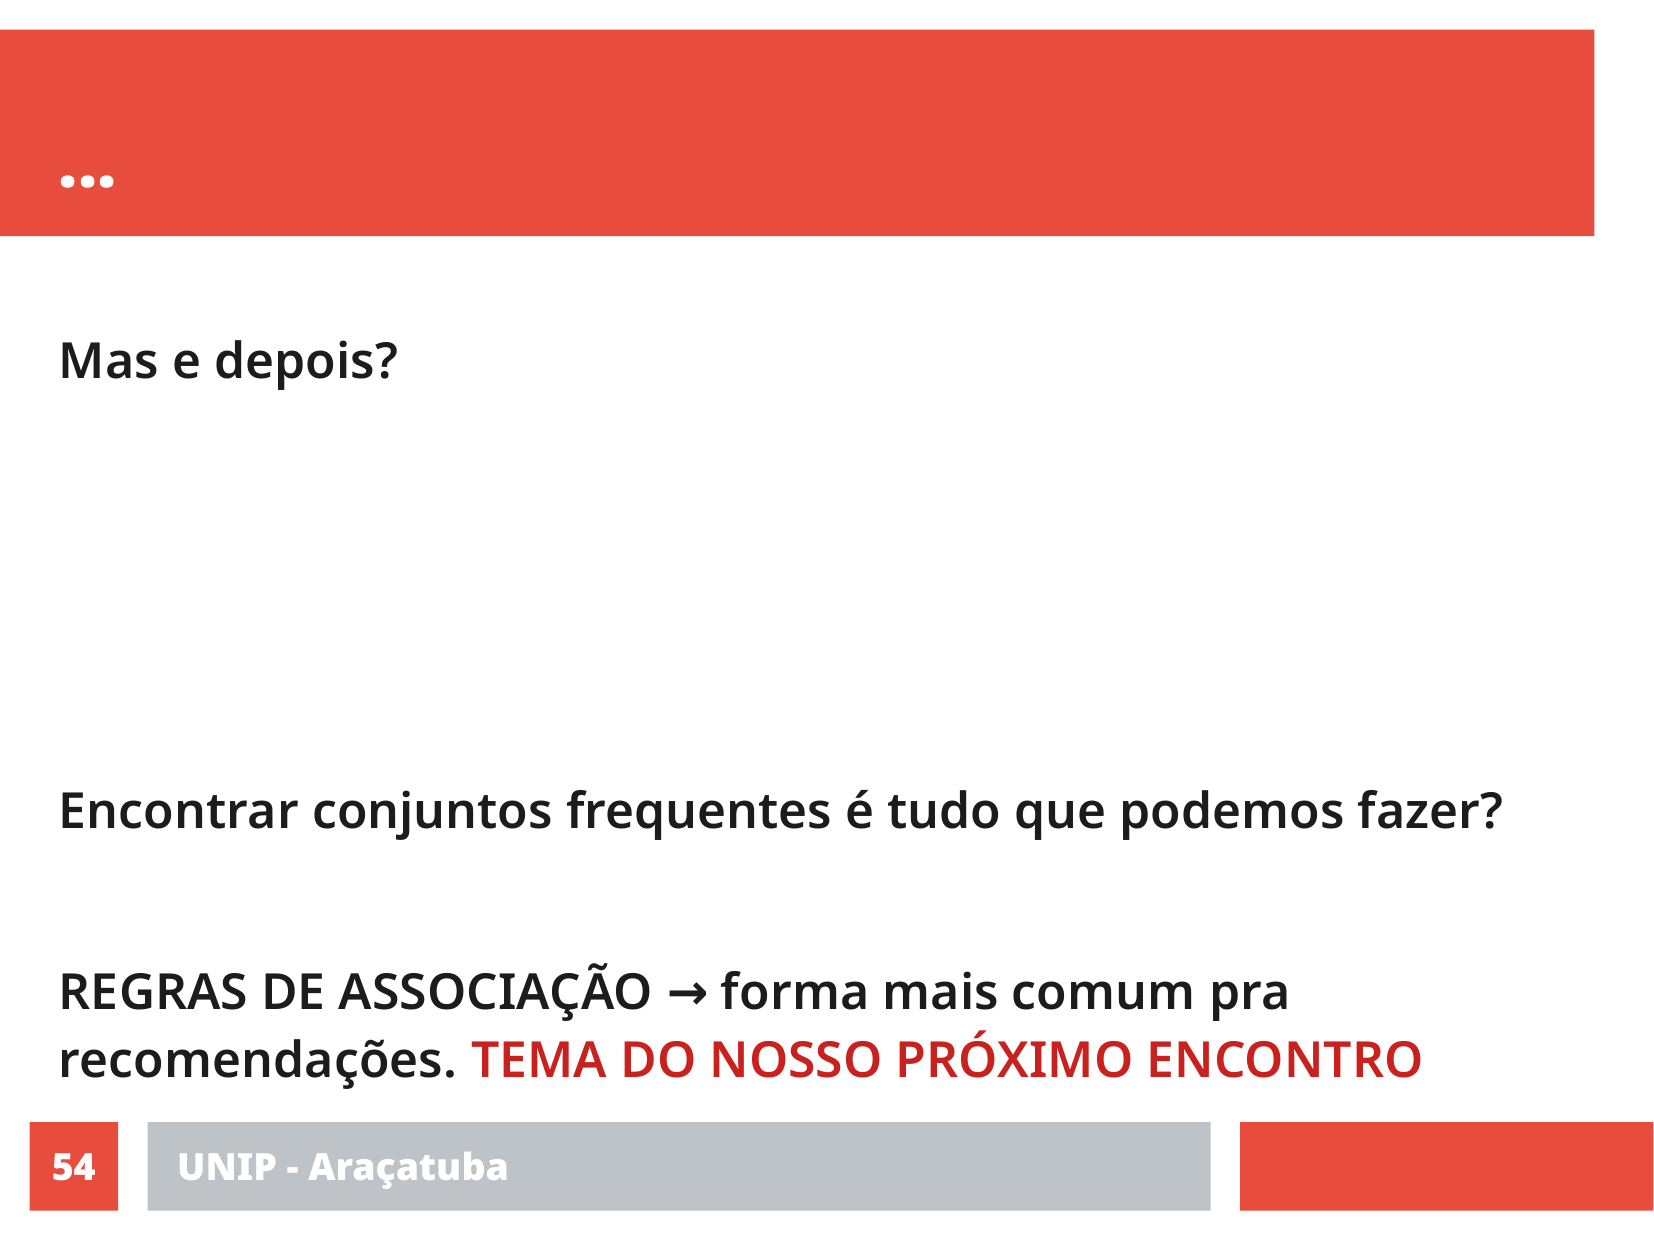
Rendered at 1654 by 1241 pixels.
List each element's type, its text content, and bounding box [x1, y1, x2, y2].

list Mas e depois? Encontrar conjuntos frequentes é tudo que podemos fazer? REGRAS DE ASSOCIAÇÃO → forma mais comum pra recomendações. TEMA DO NOSSO PRÓXIMO ENCONTRO [59, 324, 1565, 1093]
title ... [59, 59, 1595, 207]
